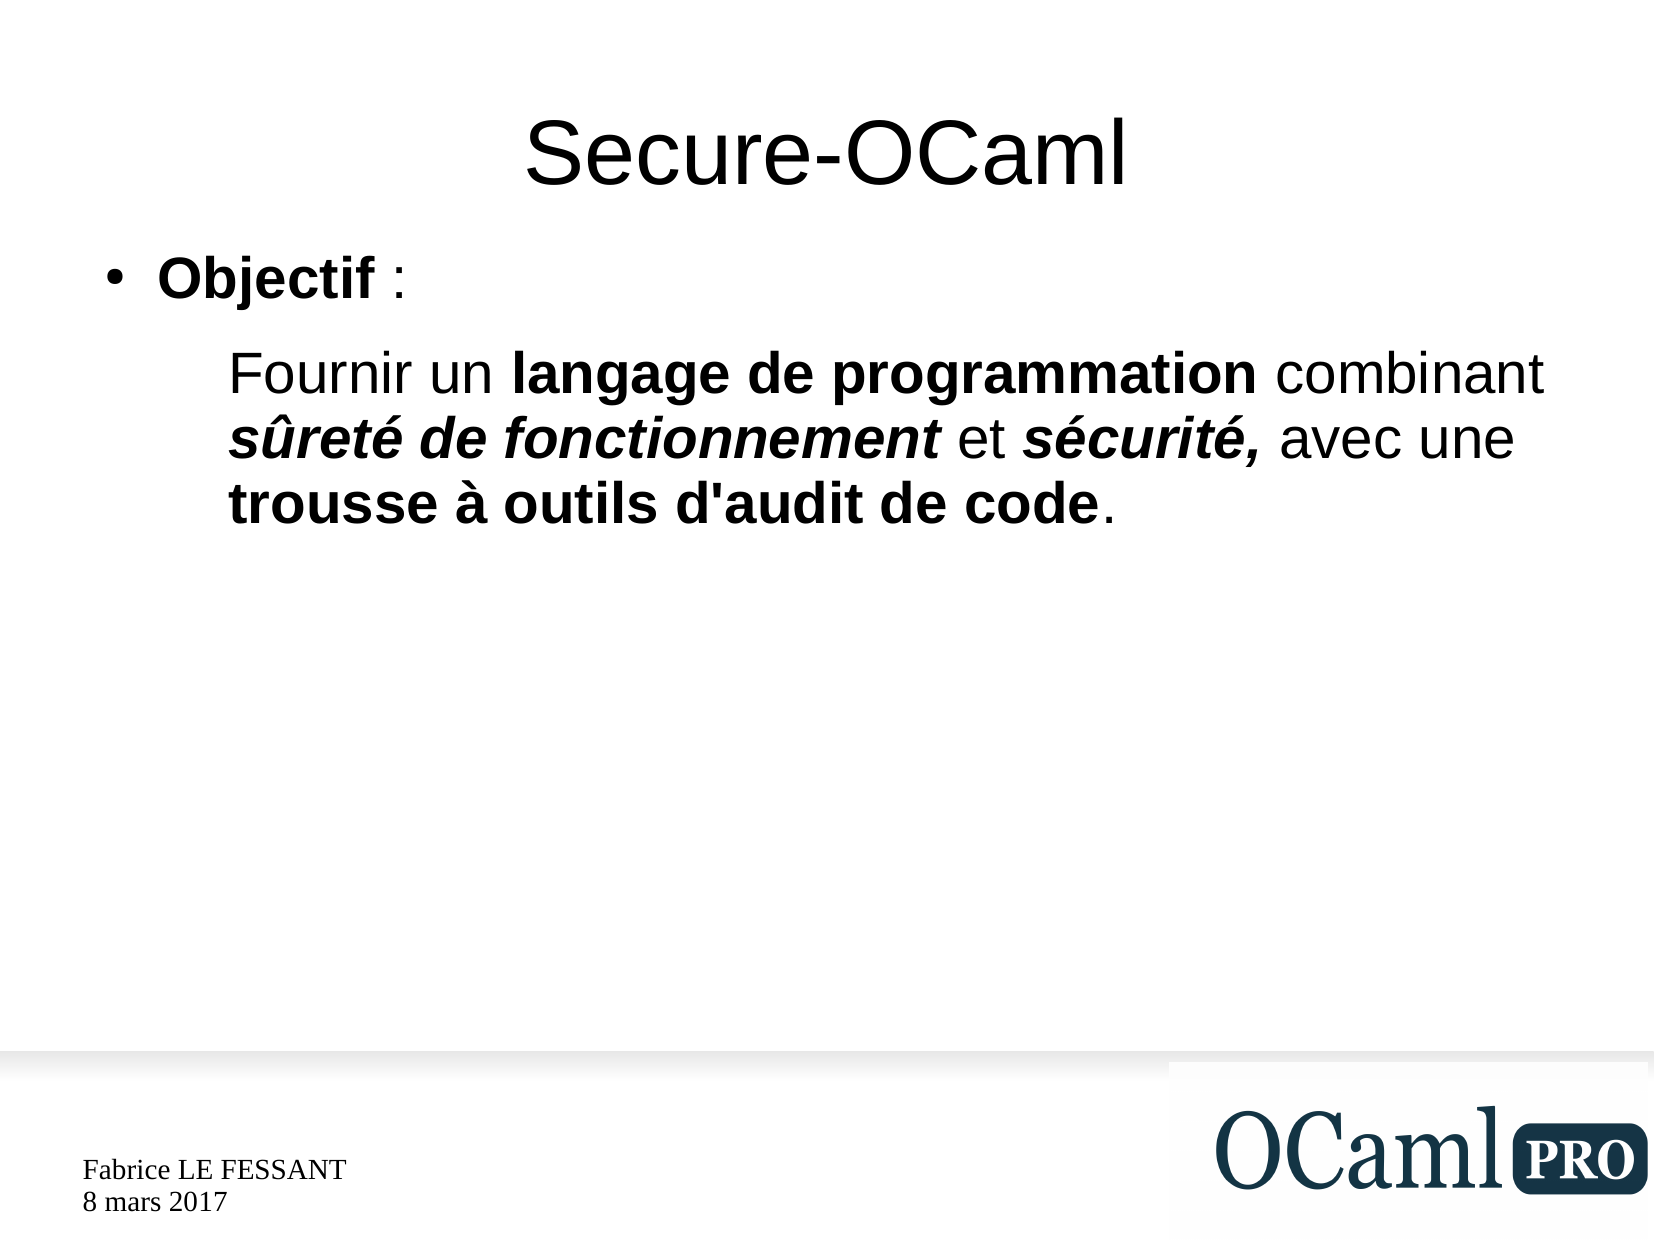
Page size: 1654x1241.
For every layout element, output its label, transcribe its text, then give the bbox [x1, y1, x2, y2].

list Objectif : Fournir un langage de programmation combinant sûreté de fonctionnement et sécurité, avec une trousse à outils d'audit de code. [86, 245, 1576, 1130]
picture [1169, 1062, 1648, 1240]
title Secure-OCaml [82, 49, 1571, 257]
